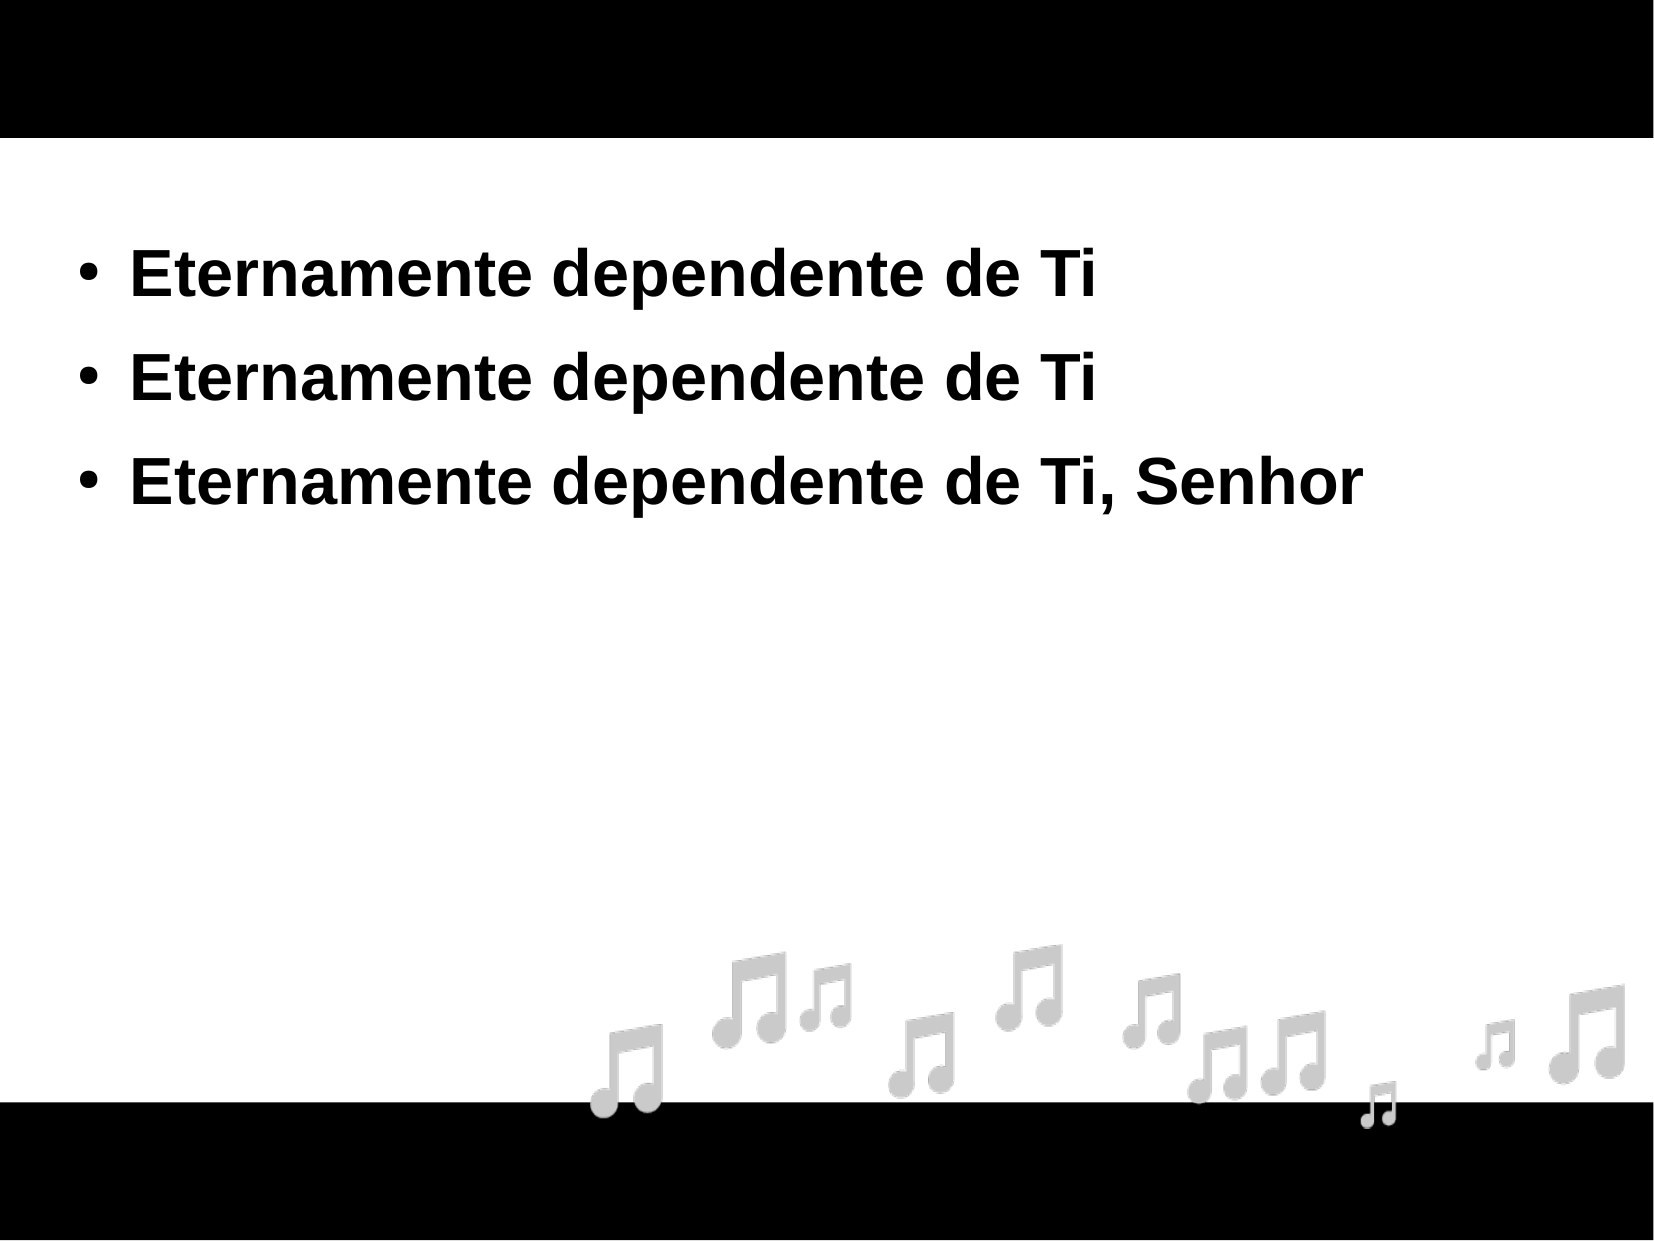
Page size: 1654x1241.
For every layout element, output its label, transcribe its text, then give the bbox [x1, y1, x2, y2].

list Eternamente dependente de Ti Eternamente dependente de Ti Eternamente dependente de Ti, Senhor [59, 236, 1595, 1024]
